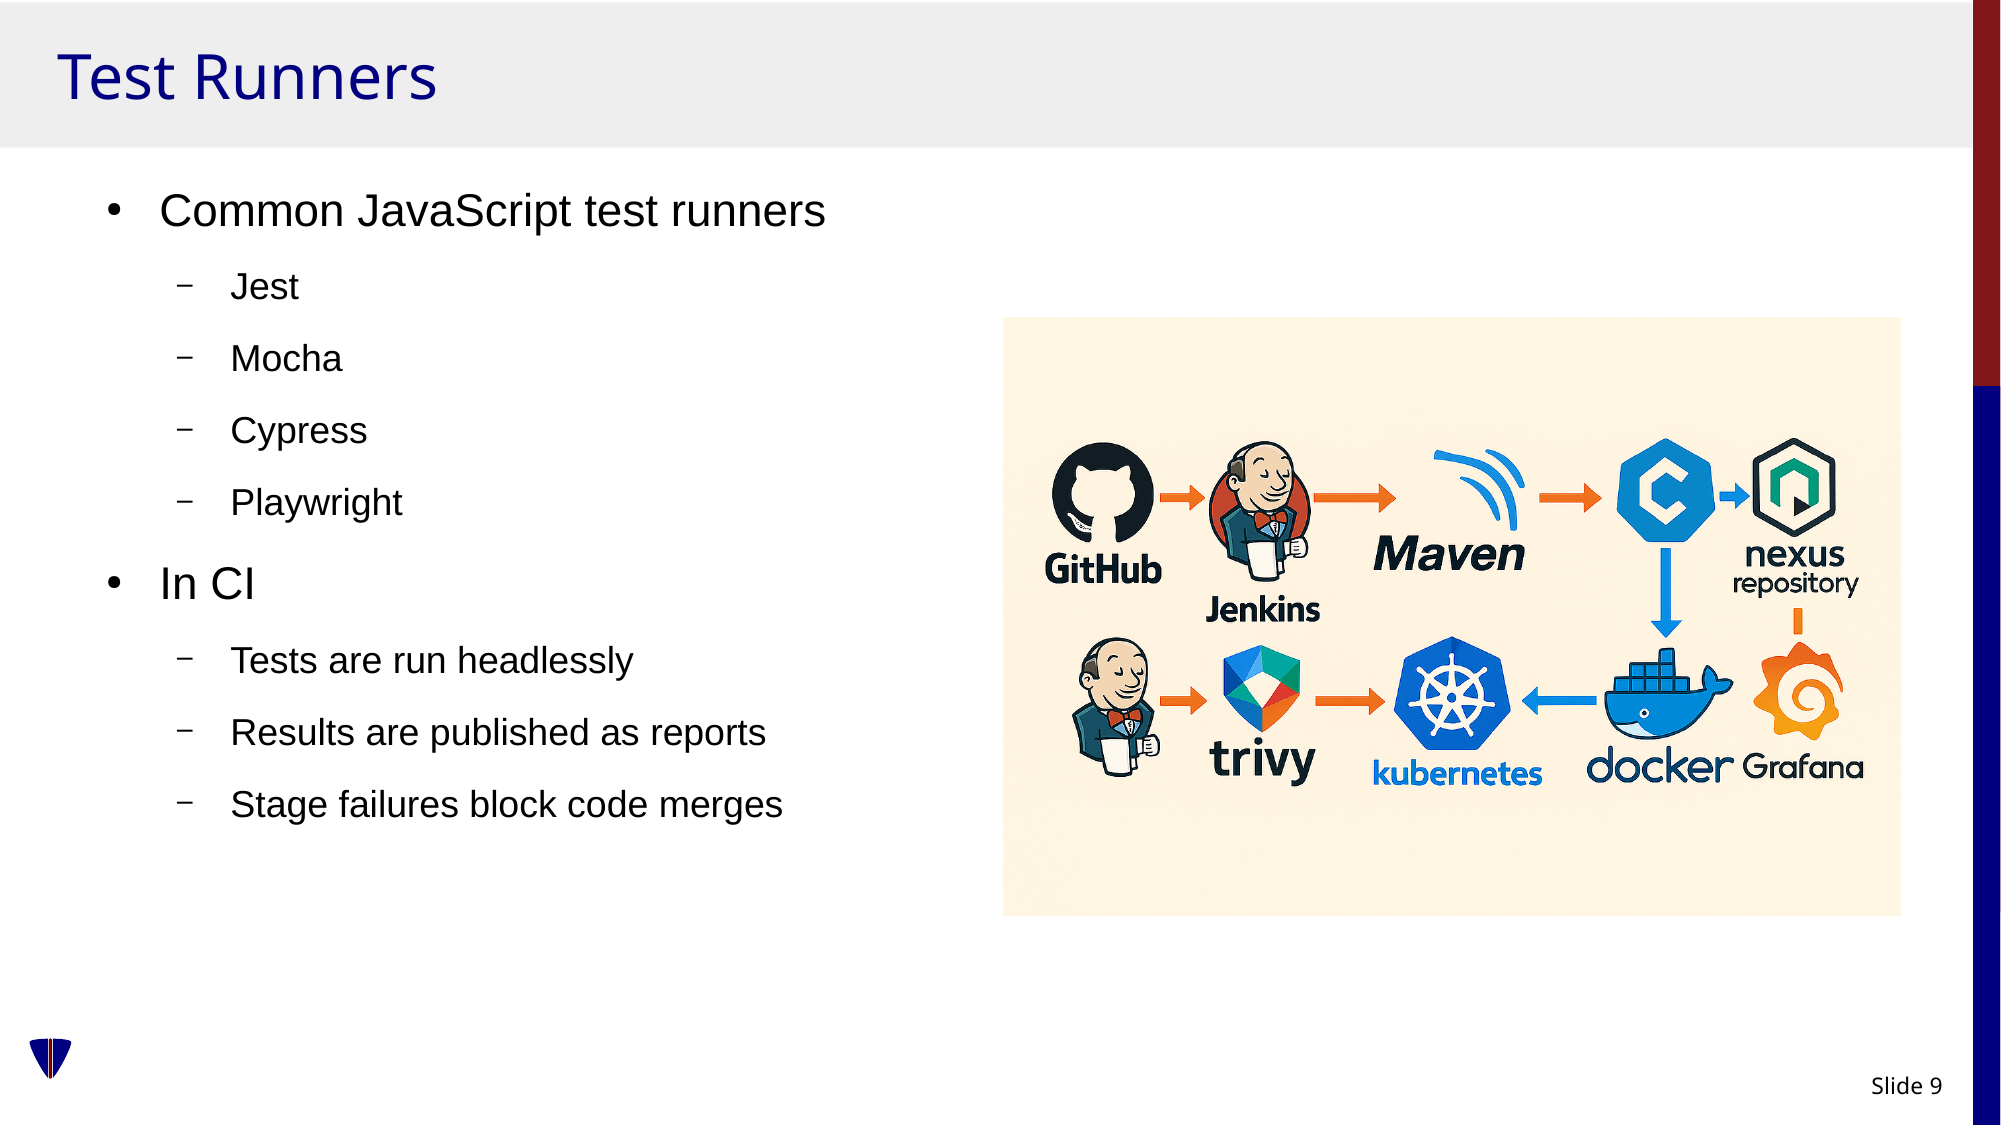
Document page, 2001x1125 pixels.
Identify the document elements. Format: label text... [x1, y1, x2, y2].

title Test Runners [0, 2, 1973, 148]
picture [1003, 317, 1901, 916]
list Common JavaScript test runners Jest Mocha Cypress Playwright In CI Tests are run headlessly Results are published as reports Stage failures block code merges [88, 177, 975, 1034]
